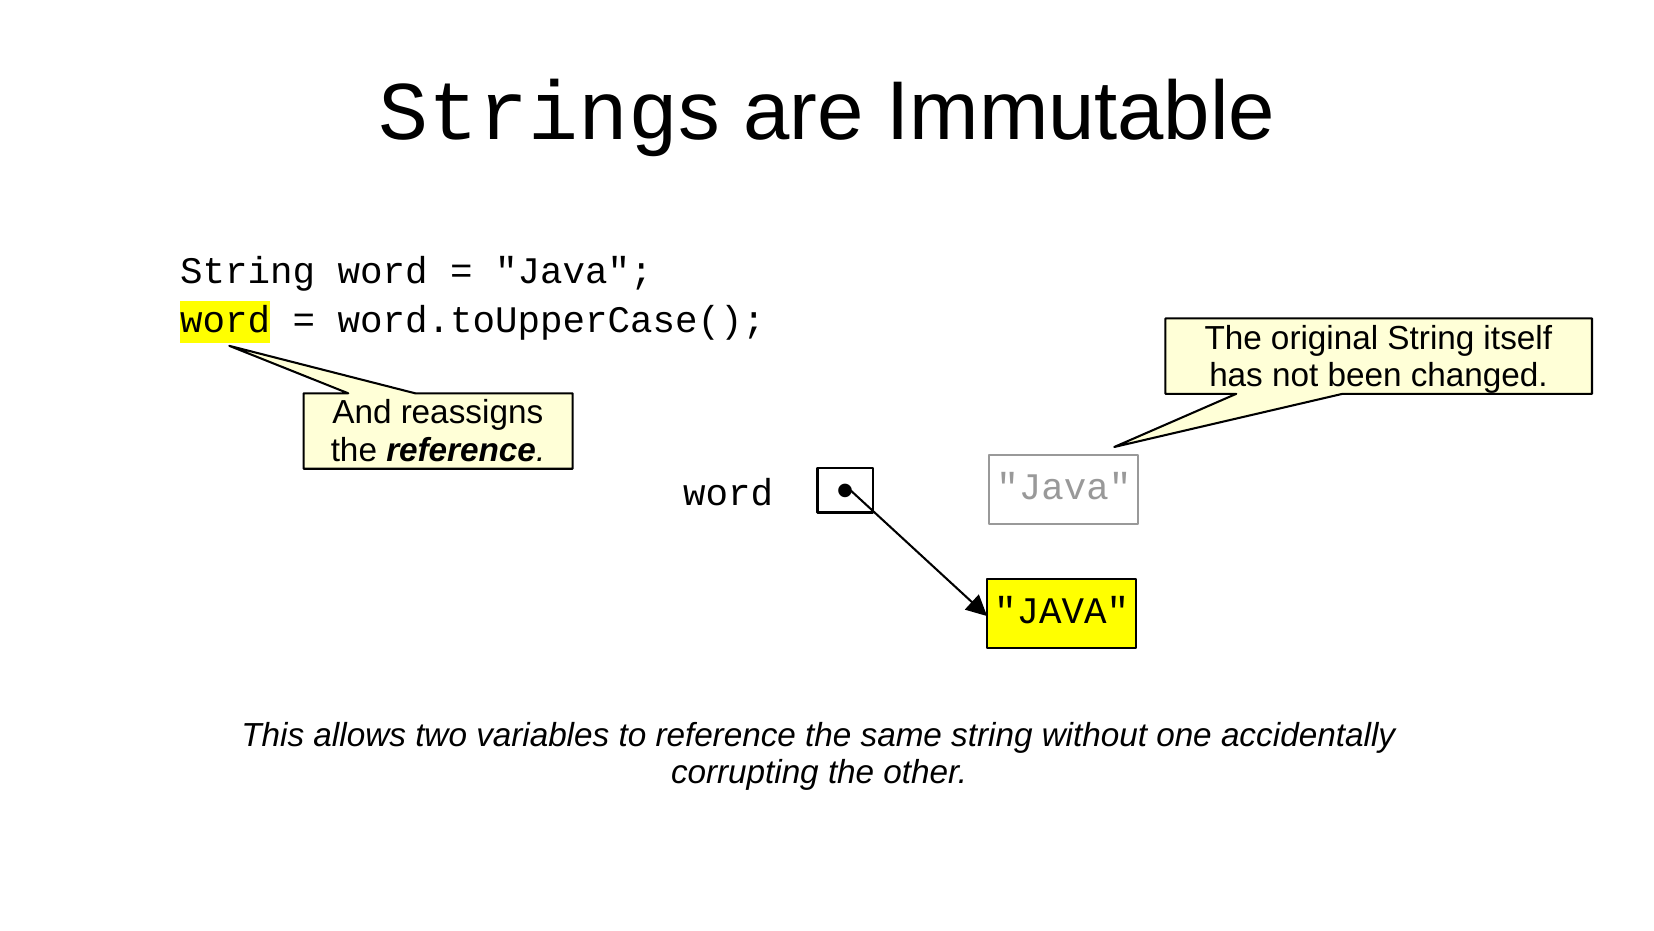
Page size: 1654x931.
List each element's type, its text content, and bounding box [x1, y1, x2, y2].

text_box "JAVA" [987, 578, 1137, 649]
text_box "Java" [989, 454, 1139, 524]
text_box word [668, 466, 818, 524]
text_box String word = "Java"; word = word.toUpperCase(); [165, 238, 780, 381]
text_box And reassigns the reference. [229, 345, 573, 469]
text_box The original String itself has not been changed. [1114, 318, 1593, 447]
text_box • [817, 467, 873, 513]
title Strings are Immutable [82, 37, 1571, 193]
text_box This allows two variables to reference the same string without one accidentally corrupting the other. [226, 709, 1470, 799]
